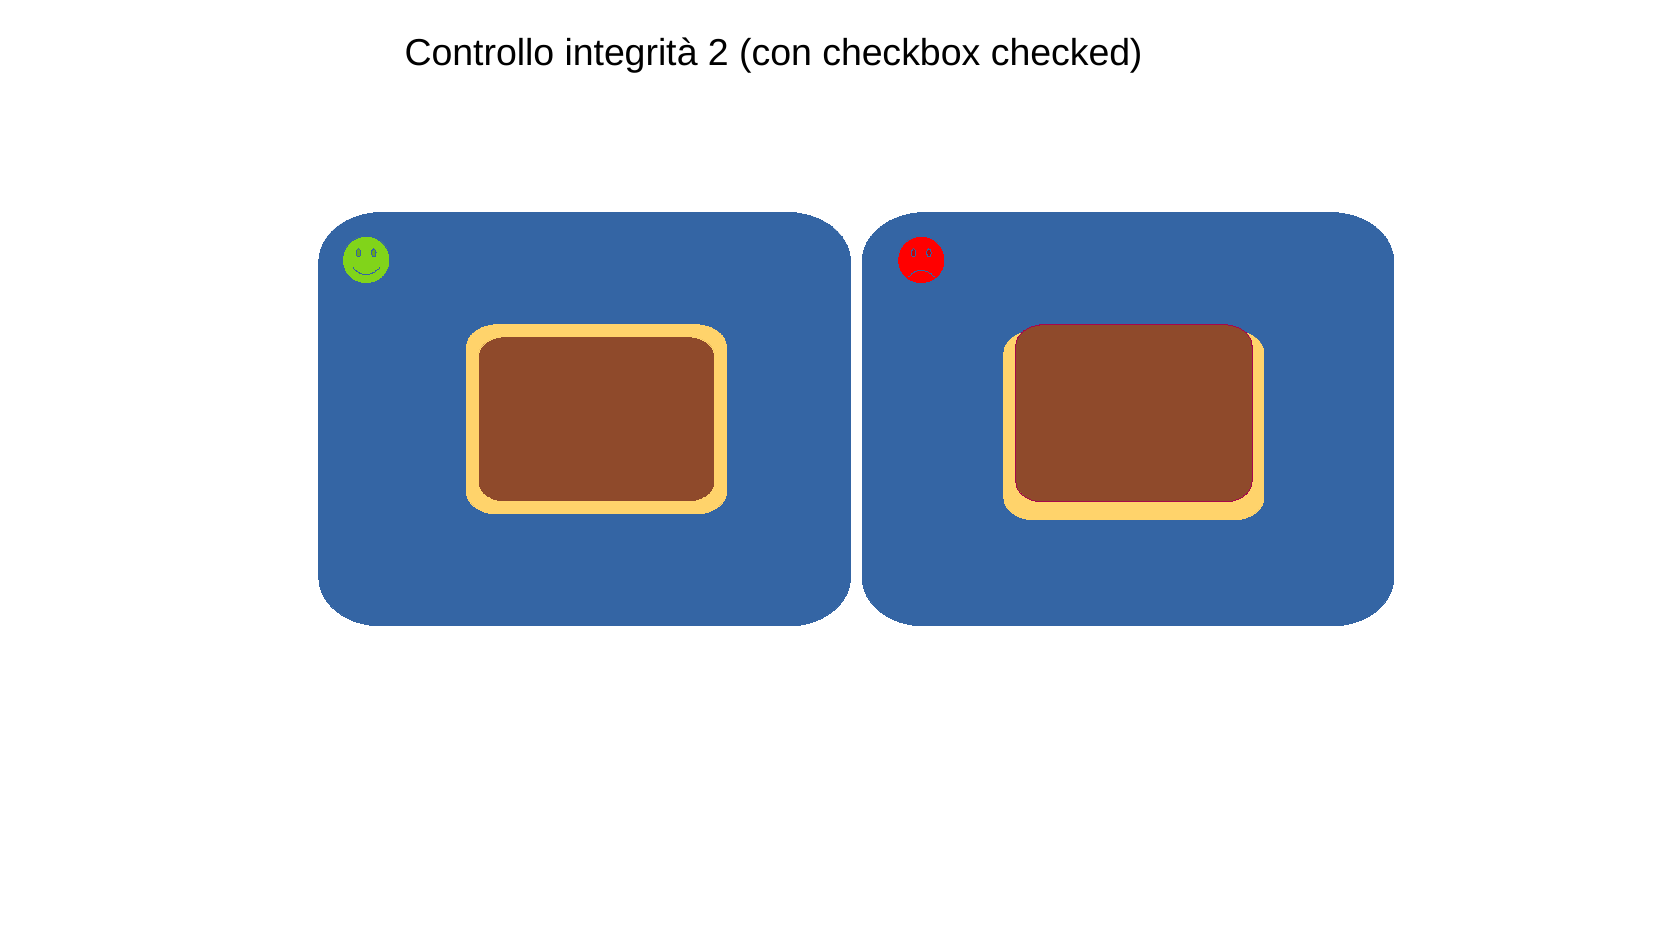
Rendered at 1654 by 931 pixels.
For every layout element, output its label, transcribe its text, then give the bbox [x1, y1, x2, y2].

text_box [862, 212, 1394, 626]
text_box [318, 212, 851, 626]
text_box Controllo integrità 2 (con checkbox checked) [389, 23, 1371, 123]
